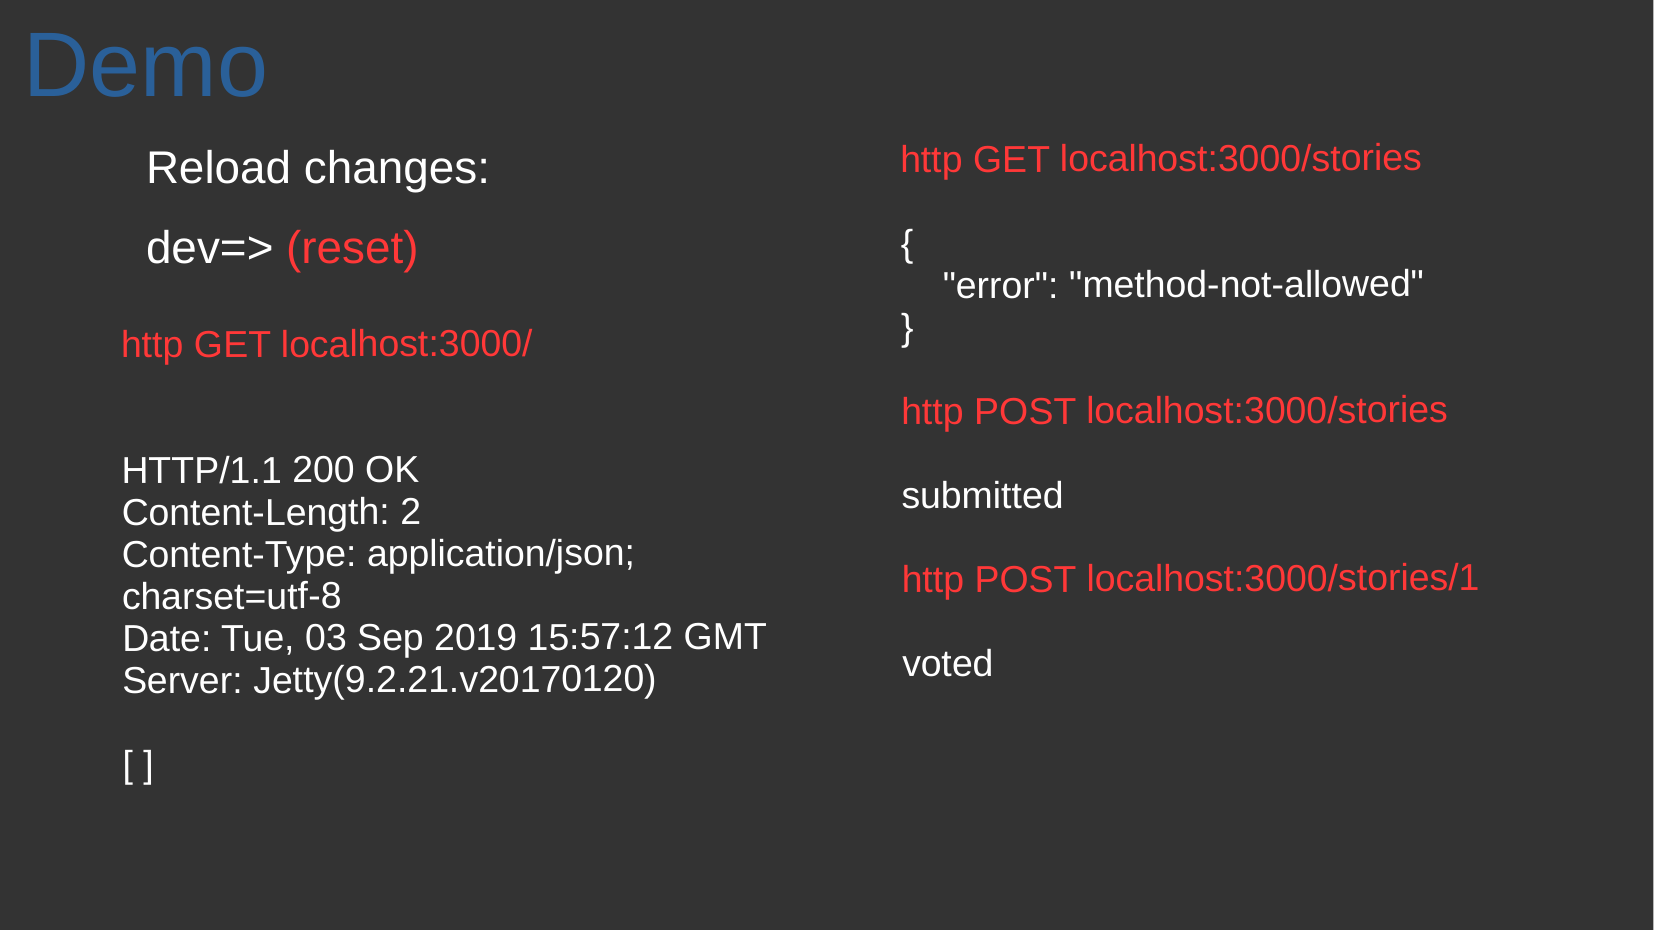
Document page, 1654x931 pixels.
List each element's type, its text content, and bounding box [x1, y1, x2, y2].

list Reload changes: dev=> (reset) [75, 141, 804, 367]
text_box http GET localhost:3000/ HTTP/1.1 200 OK Content-Length: 2 Content-Type: application/json; charset=utf-8 Date: Tue, 03 Sep 2019 15:57:12 GMT Server: Jetty(9.2.21.v20170120) [ ] [106, 313, 851, 931]
text_box http GET localhost:3000/stories { "error": "method-not-allowed" } http POST localhost:3000/stories submitted http POST localhost:3000/stories/1 voted [885, 128, 1630, 832]
title Demo [23, 11, 1589, 119]
